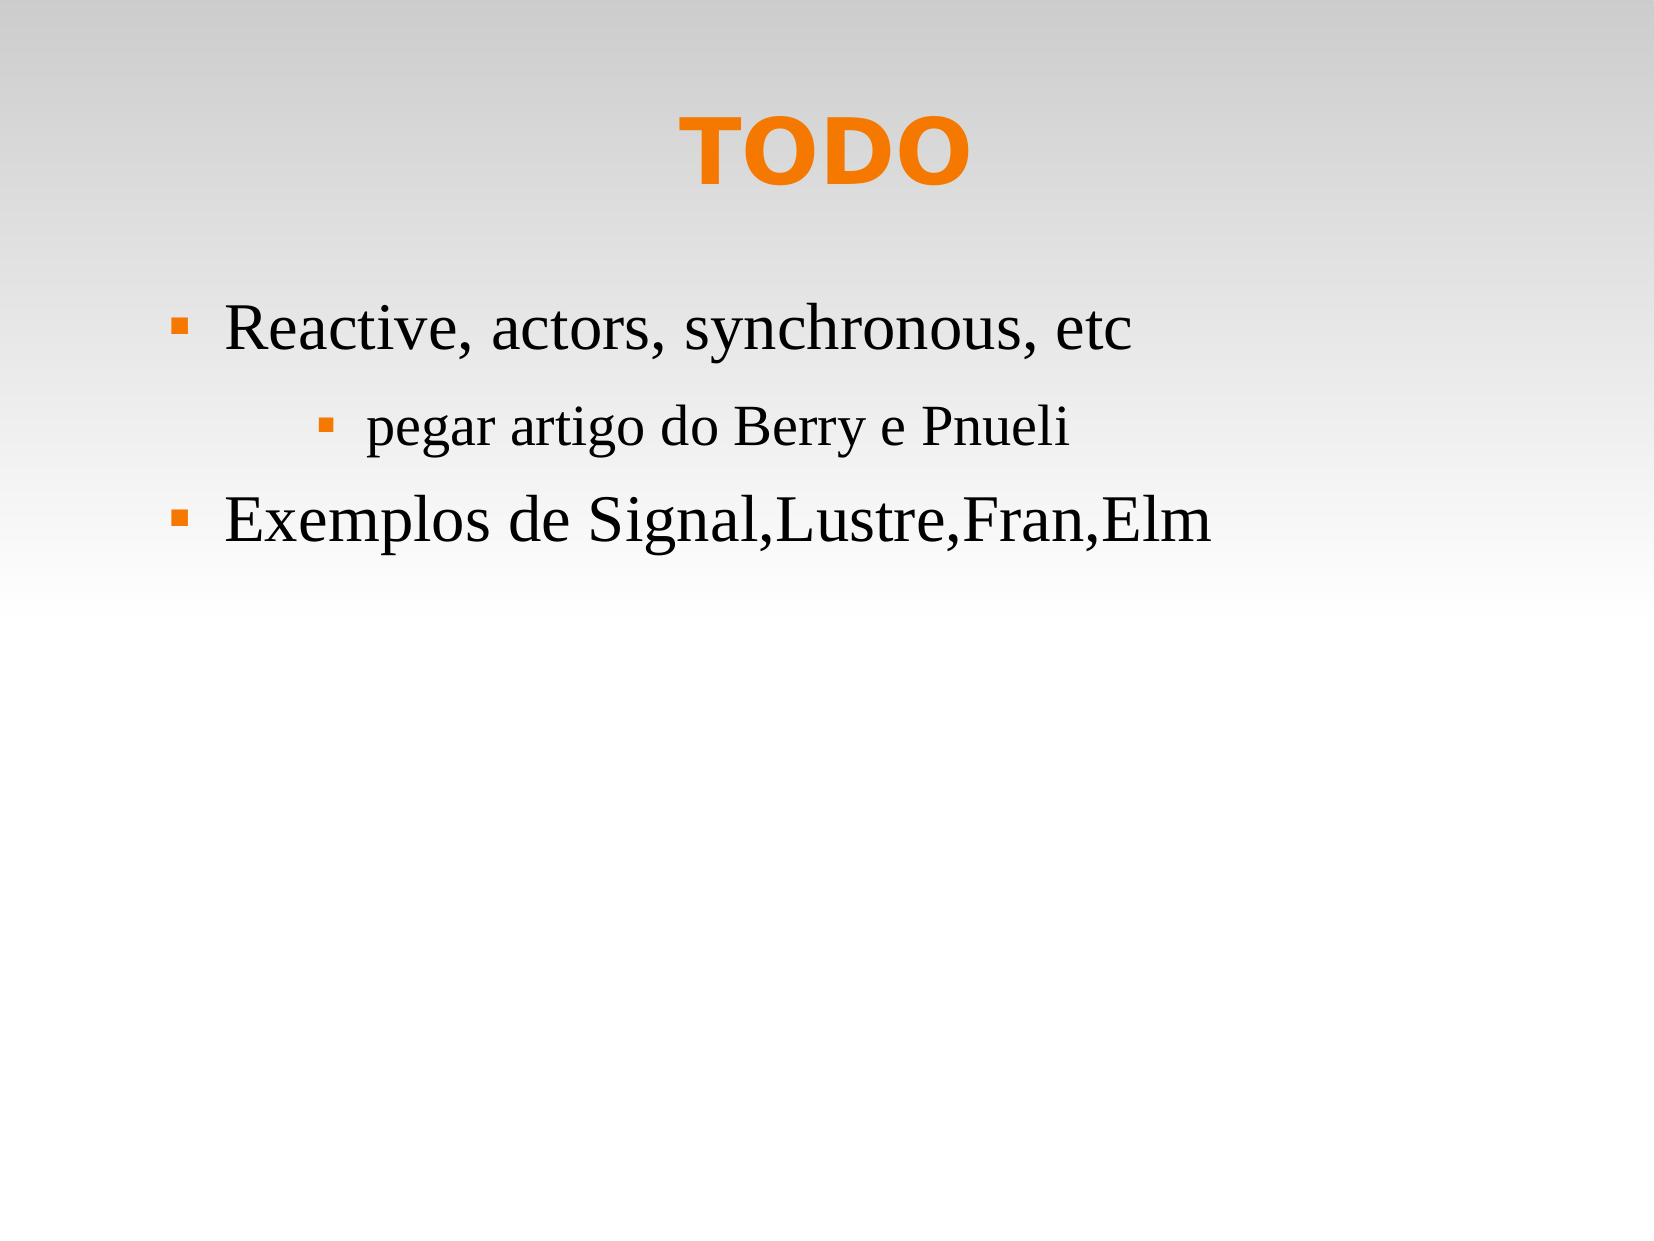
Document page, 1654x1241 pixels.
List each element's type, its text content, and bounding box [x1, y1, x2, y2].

list Reactive, actors, synchronous, etc pegar artigo do Berry e Pnueli Exemplos de Signal,Lustre,Fran,Elm [82, 290, 1571, 1094]
title TODO [82, 49, 1571, 257]
